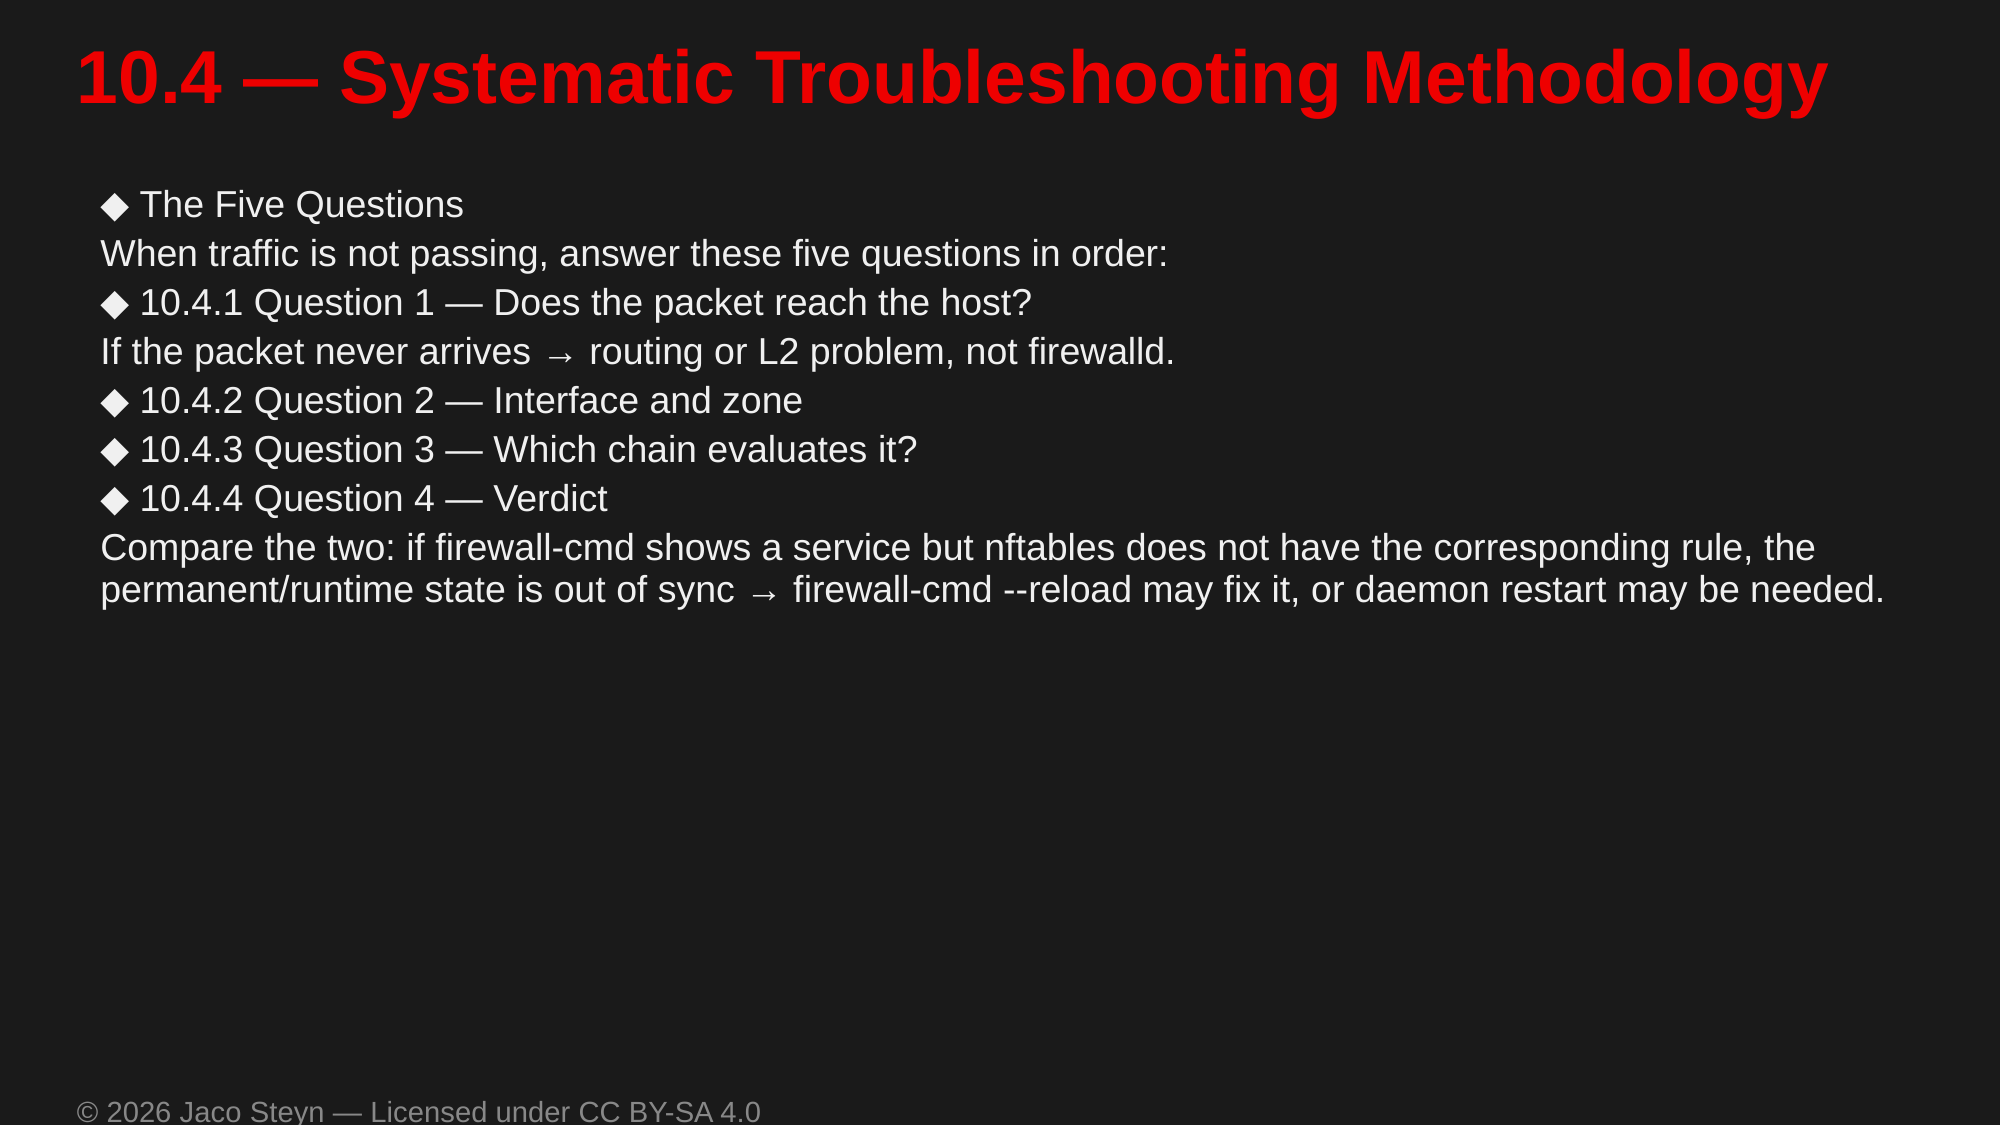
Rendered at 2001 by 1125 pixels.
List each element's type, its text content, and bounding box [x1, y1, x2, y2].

text_box 10.4 — Systematic Troubleshooting Methodology [59, 23, 1942, 154]
text_box ◆ The Five Questions When traffic is not passing, answer these five questions in order: ◆ 10.4.1 Question 1 — Does the packet reach the host? If the packet never arrives → routing or L2 problem, not firewalld. ◆ 10.4.2 Question 2 — Interface and zone ◆ 10.4.3 Question 3 — Which chain evaluates it? ◆ 10.4.4 Question 4 — Verdict Compare the two: if firewall-cmd shows a service but nftables does not have the corresponding rule, the permanent/runtime state is out of sync → firewall-cmd --reload may fix it, or daemon restart may be needed. [59, 171, 1942, 1083]
text_box © 2026 Jaco Steyn — Licensed under CC BY-SA 4.0 [59, 1083, 1942, 1120]
